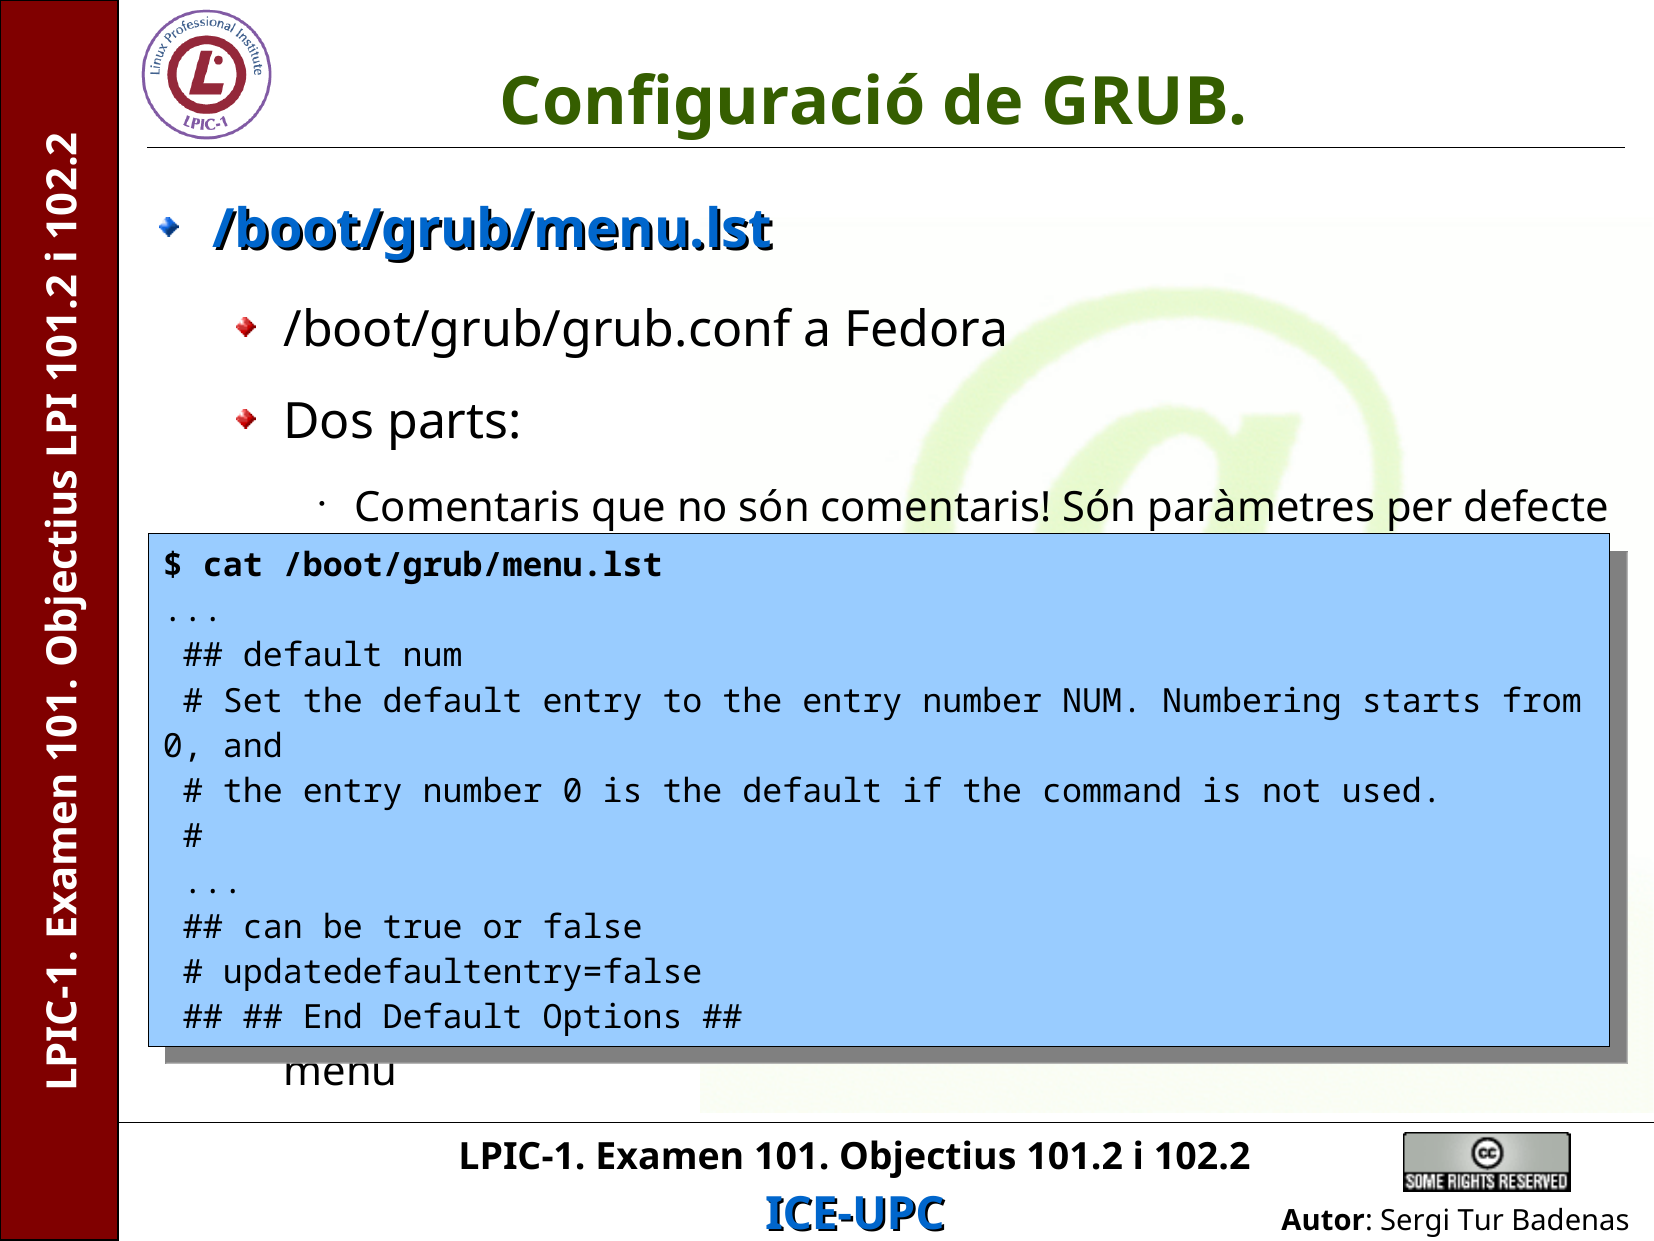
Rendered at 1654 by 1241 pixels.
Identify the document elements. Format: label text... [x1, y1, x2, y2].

picture [135, 5, 277, 55]
picture [1403, 1132, 1571, 1192]
picture [700, 217, 1654, 1113]
list /boot/grub/menu.lst /boot/grub/grub.conf a Fedora Dos parts: Comentaris que no són comentaris! Són paràmetres per defecte Són utilitzats per update-grub, cada vegada que cal tornar a crear el menú [141, 189, 1630, 1067]
text_box $ cat /boot/grub/menu.lst ... ## default num # Set the default entry to the entry number NUM. Numbering starts from 0, and # the entry number 0 is the default if the command is not used. # ... ## can be true or false # updatedefaultentry=false ## ## End Default Options ## [148, 533, 1610, 932]
title Configuració de GRUB. [129, 55, 1619, 142]
